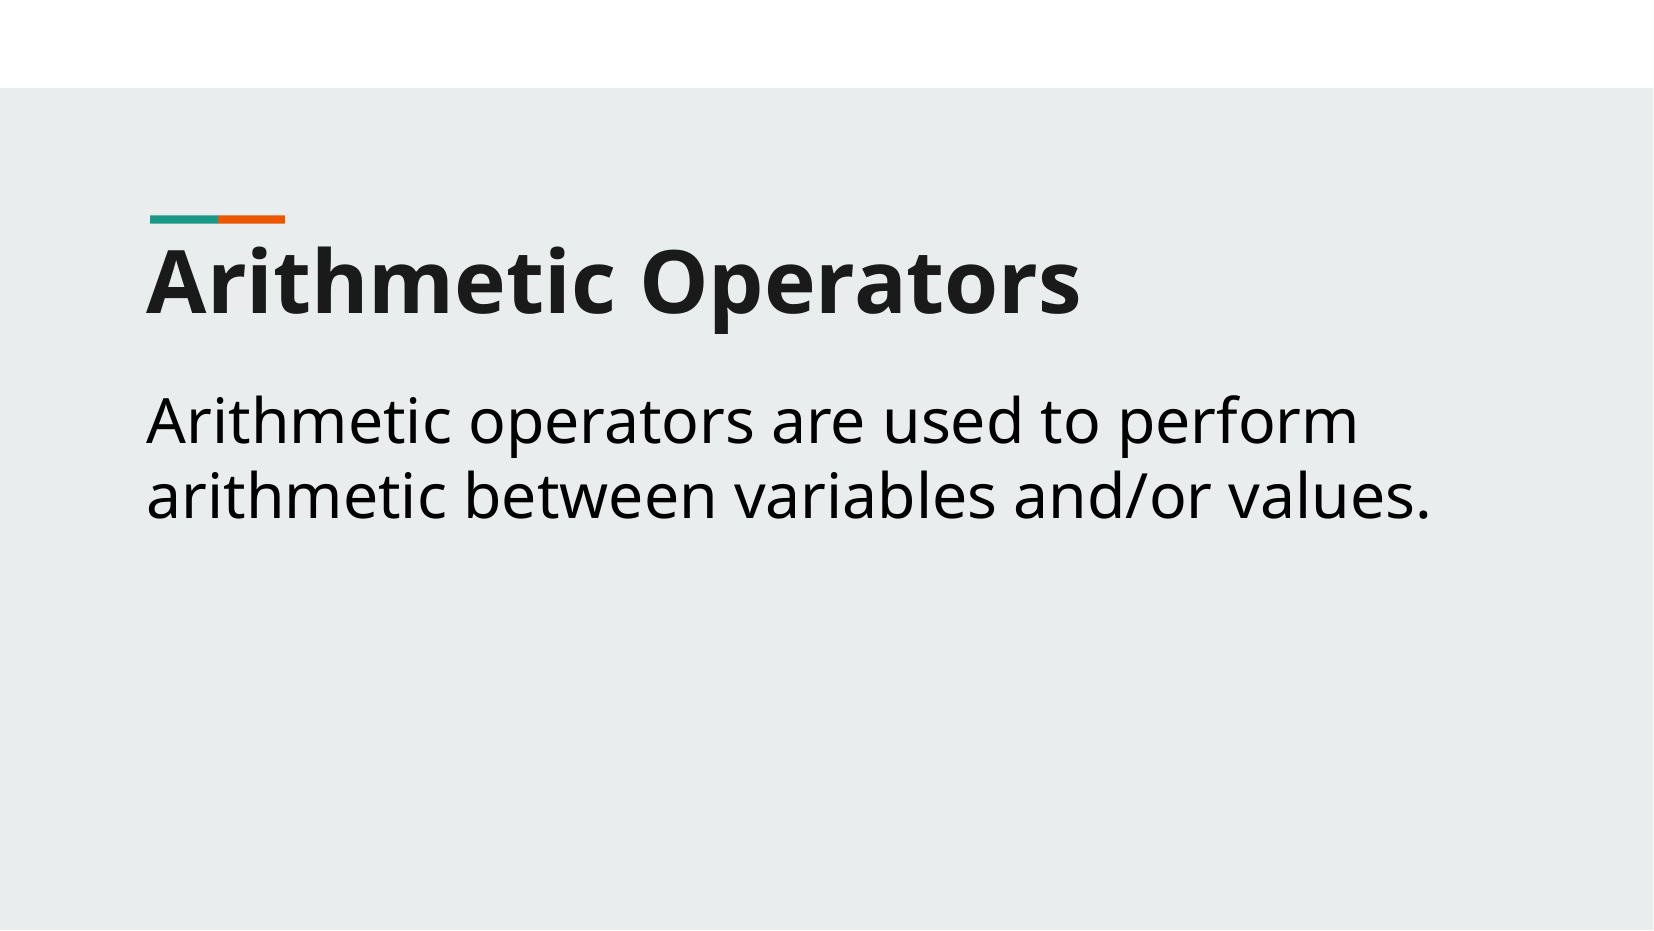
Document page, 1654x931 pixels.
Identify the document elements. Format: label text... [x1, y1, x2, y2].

title Arithmetic Operators Arithmetic operators are used to perform arithmetic between variables and/or values. [131, 211, 1523, 513]
